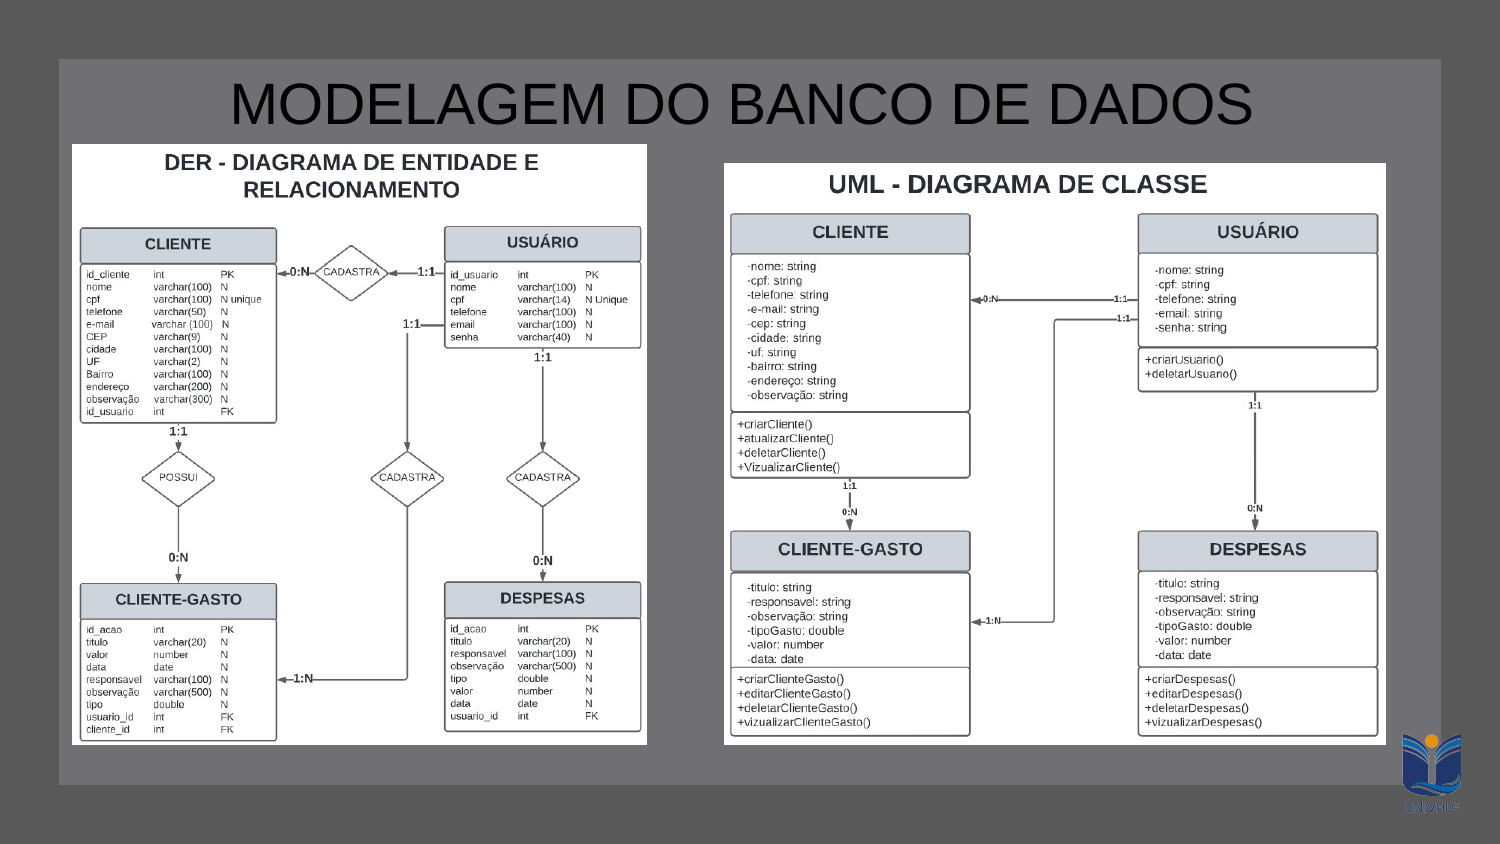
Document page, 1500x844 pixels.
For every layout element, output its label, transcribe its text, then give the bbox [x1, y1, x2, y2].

picture [1387, 727, 1478, 819]
picture [724, 163, 1386, 745]
text_box [0, 0, 1500, 844]
picture [72, 144, 647, 745]
text_box MODELAGEM DO BANCO DE DADOS [214, 58, 1302, 145]
